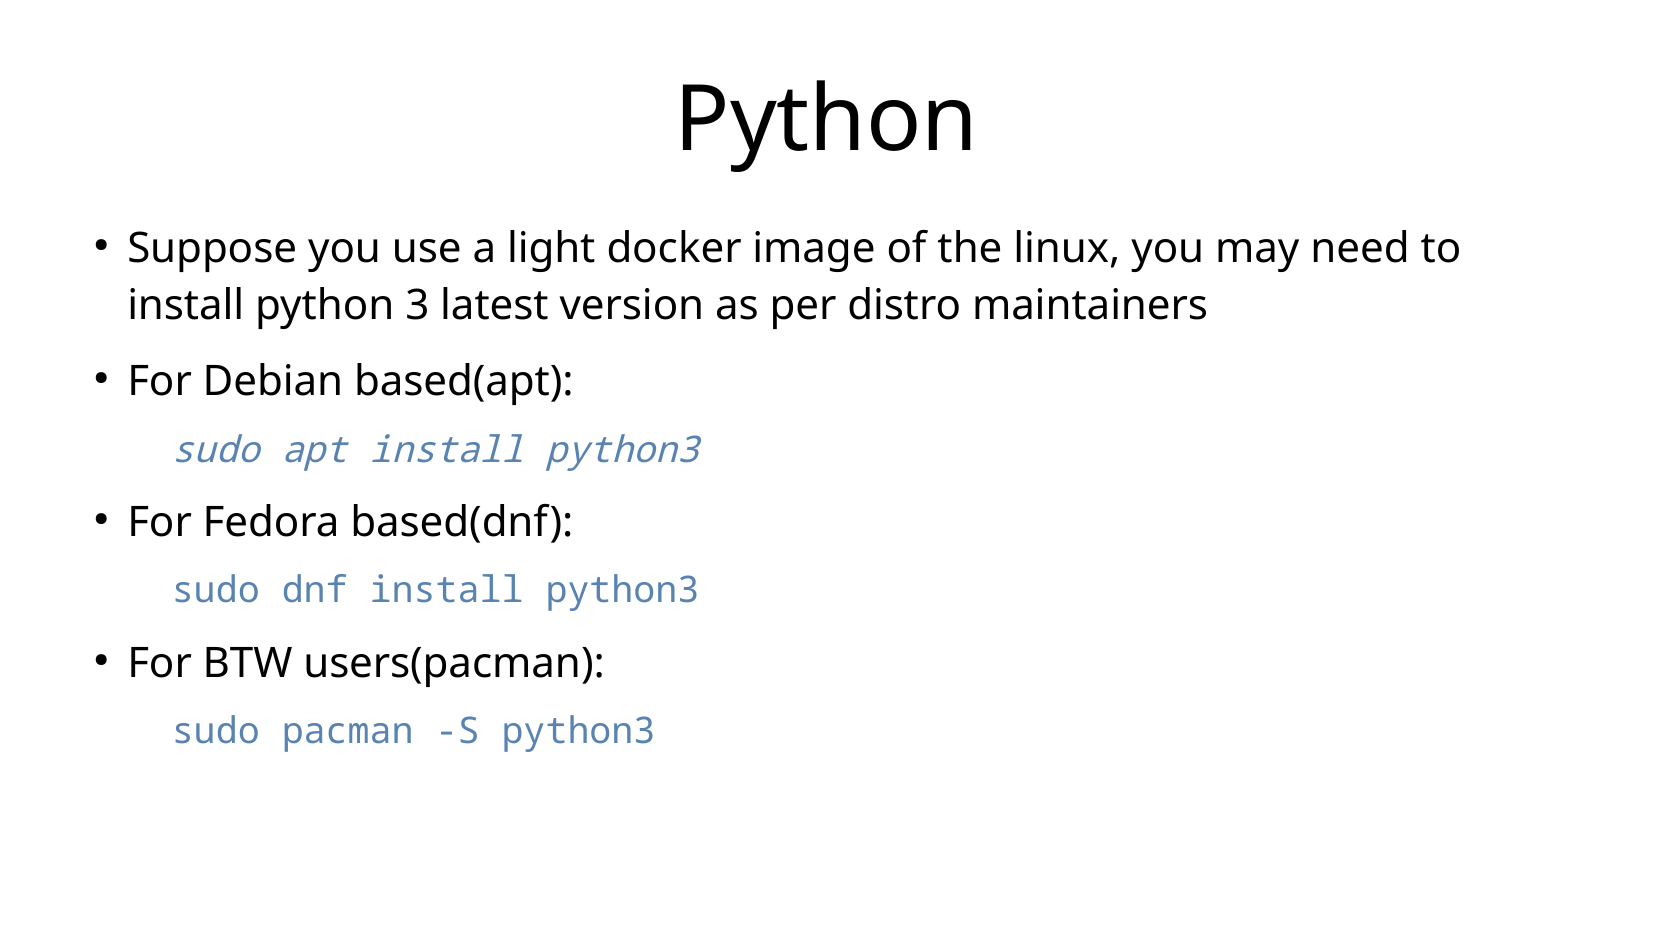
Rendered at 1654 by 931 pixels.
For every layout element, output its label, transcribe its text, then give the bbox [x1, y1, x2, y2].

title Python [82, 37, 1571, 193]
list Suppose you use a light docker image of the linux, you may need to install python 3 latest version as per distro maintainers For Debian based(apt): sudo apt install python3 For Fedora based(dnf): sudo dnf install python3 For BTW users(pacman): sudo pacman -S python3 [82, 217, 1571, 758]
